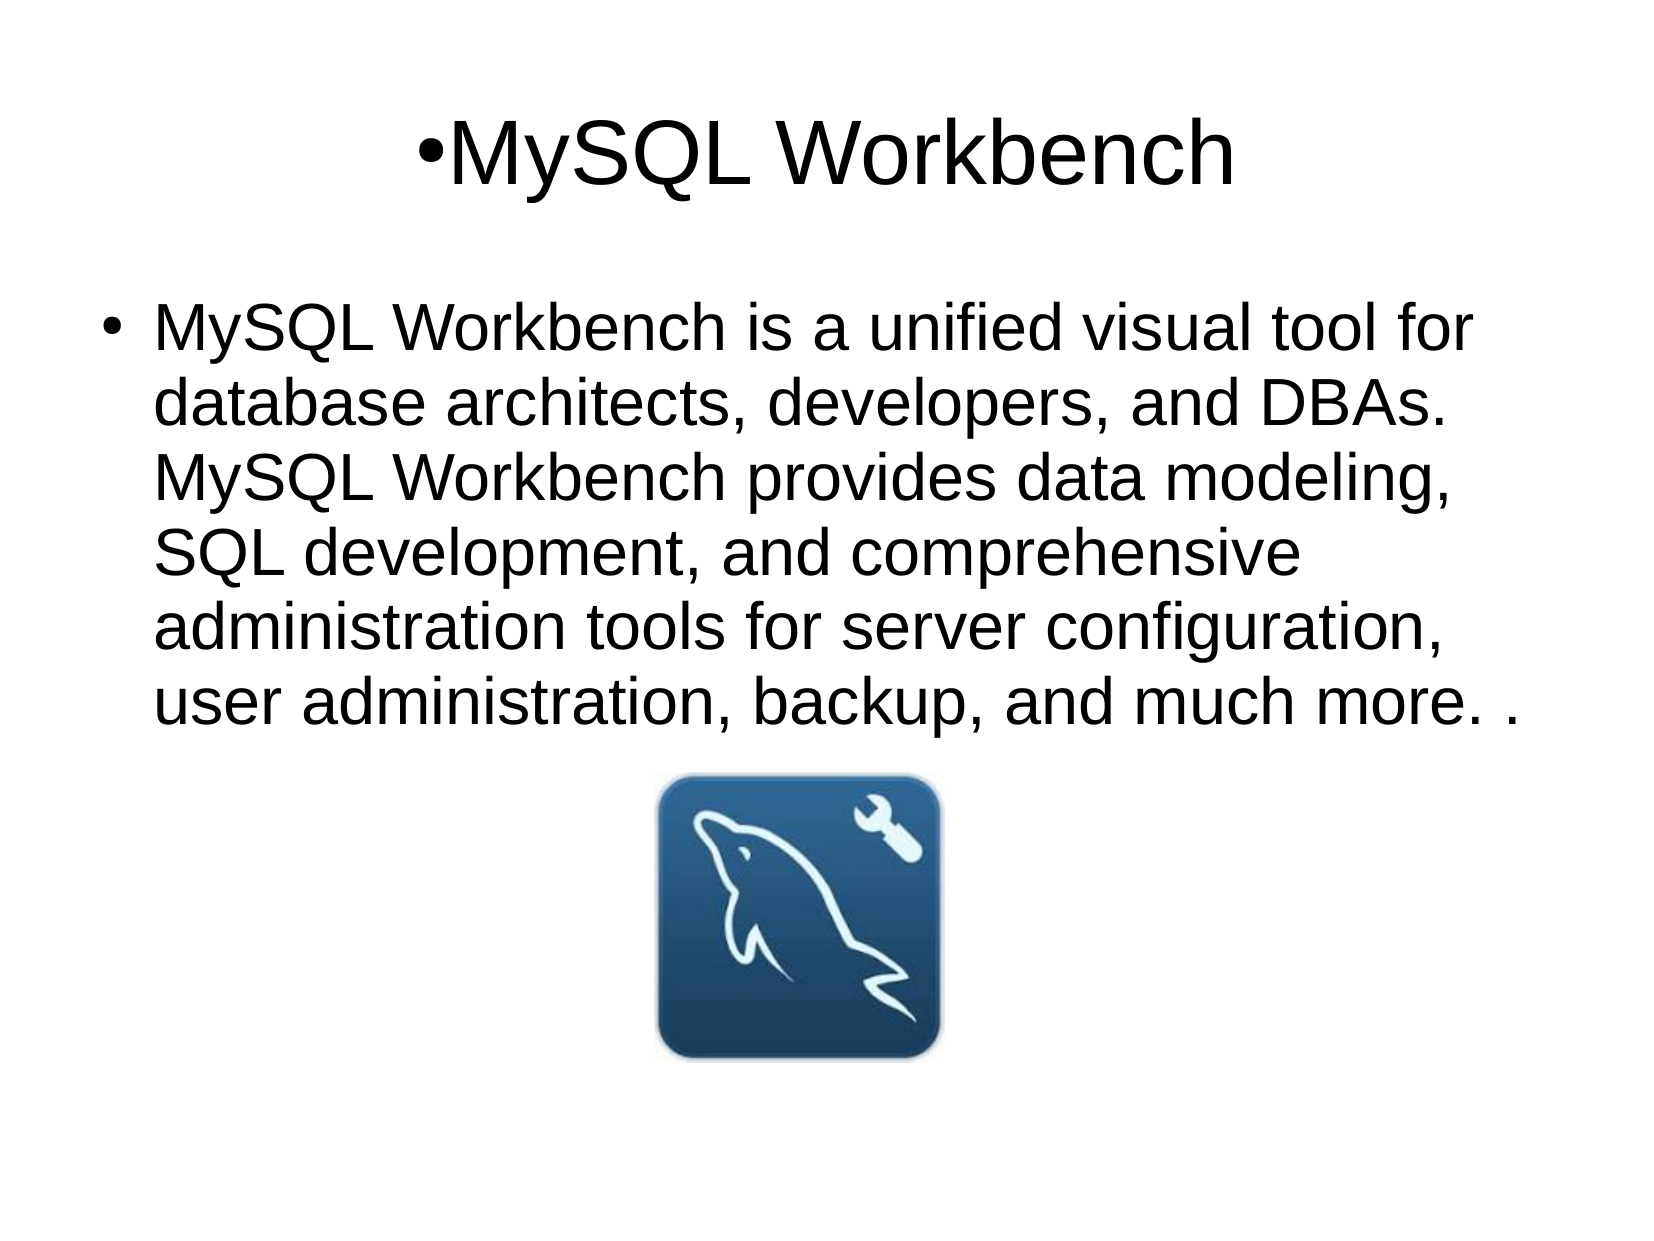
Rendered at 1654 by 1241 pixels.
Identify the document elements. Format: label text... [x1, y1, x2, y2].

picture [654, 772, 945, 1063]
title MySQL Workbench [82, 49, 1571, 257]
list MySQL Workbench is a unified visual tool for database architects, developers, and DBAs. MySQL Workbench provides data modeling, SQL development, and comprehensive administration tools for server configuration, user administration, backup, and much more. . [82, 290, 1571, 1109]
